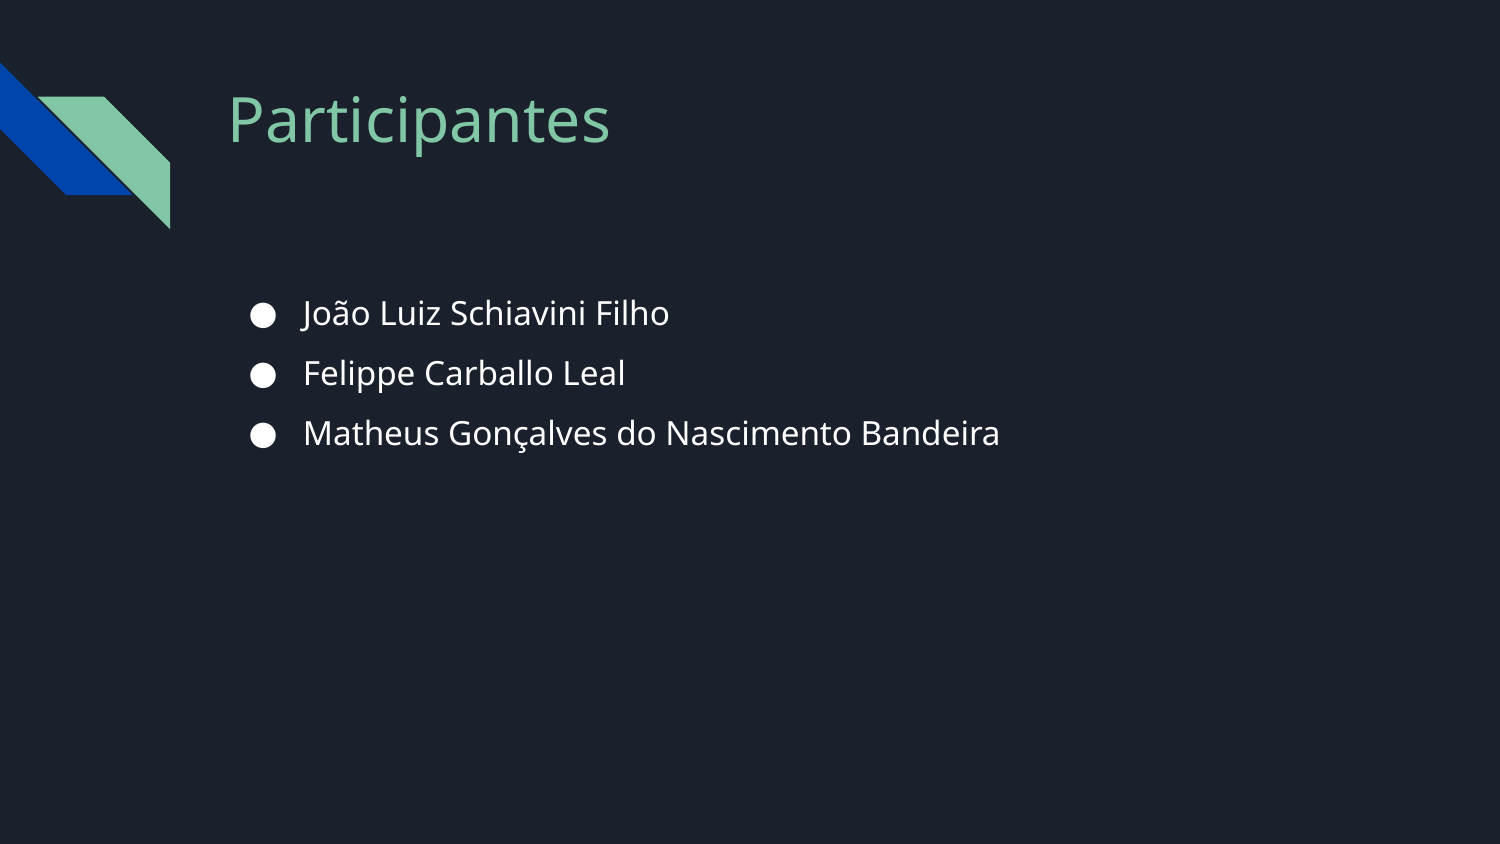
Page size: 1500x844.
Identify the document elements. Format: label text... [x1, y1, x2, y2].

list João Luiz Schiavini Filho Felippe Carballo Leal Matheus Gonçalves do Nascimento Bandeira [212, 257, 1368, 735]
title Participantes [212, 64, 1368, 215]
